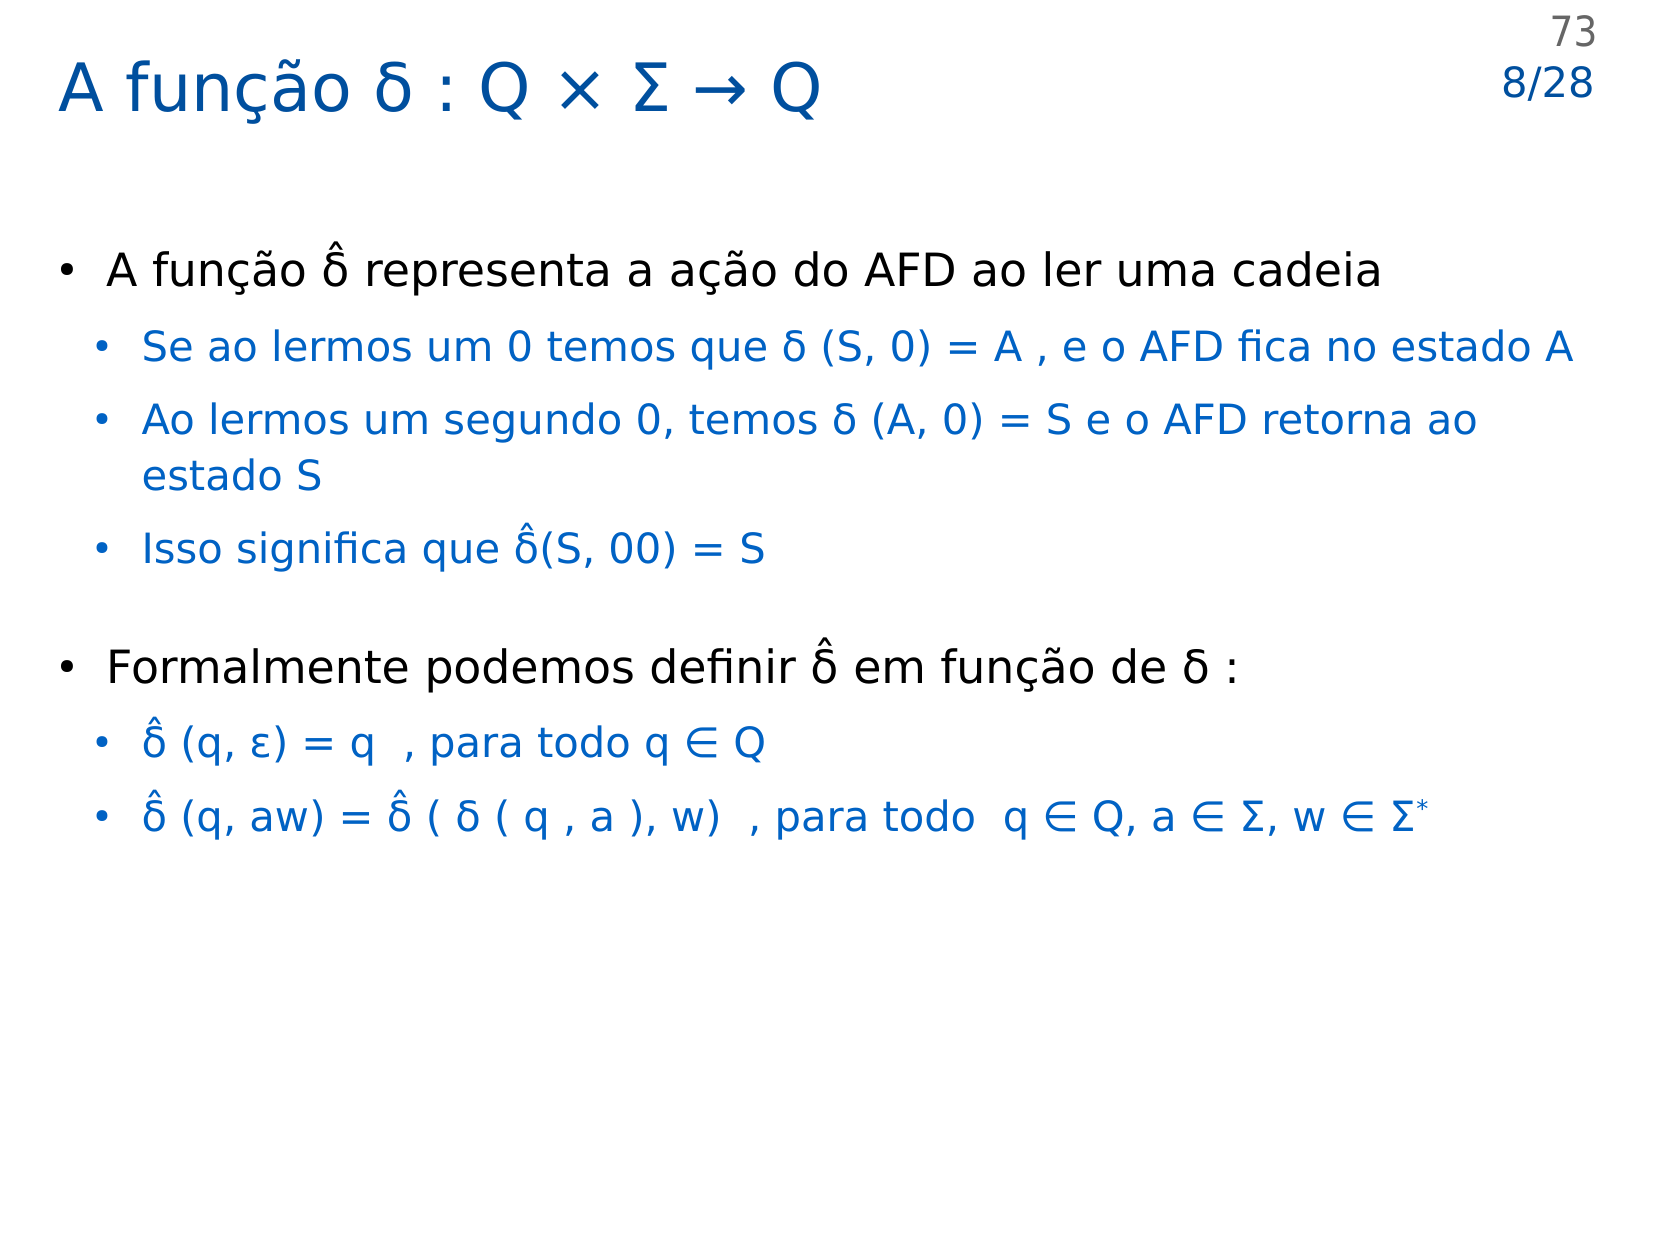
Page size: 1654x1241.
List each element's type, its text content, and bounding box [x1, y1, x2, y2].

text_box 73 [1375, 0, 1613, 64]
list A função δ̂ representa a ação do AFD ao ler uma cadeia Se ao lermos um 0 temos que δ (S, 0) = A , e o AFD fica no estado A Ao lermos um segundo 0, temos δ (A, 0) = S e o AFD retorna ao estado S Isso significa que δ̂(S, 00) = S Formalmente podemos definir δ̂ em função de δ : δ̂ (q, ε) = q , para todo q ∈ Q δ̂ (q, aw) = δ̂ ( δ ( q , a ), w) , para todo q ∈ Q, a ∈ Σ, w ∈ Σ* [59, 236, 1595, 1211]
title A função δ : Q × Σ → Q [59, 29, 1625, 148]
